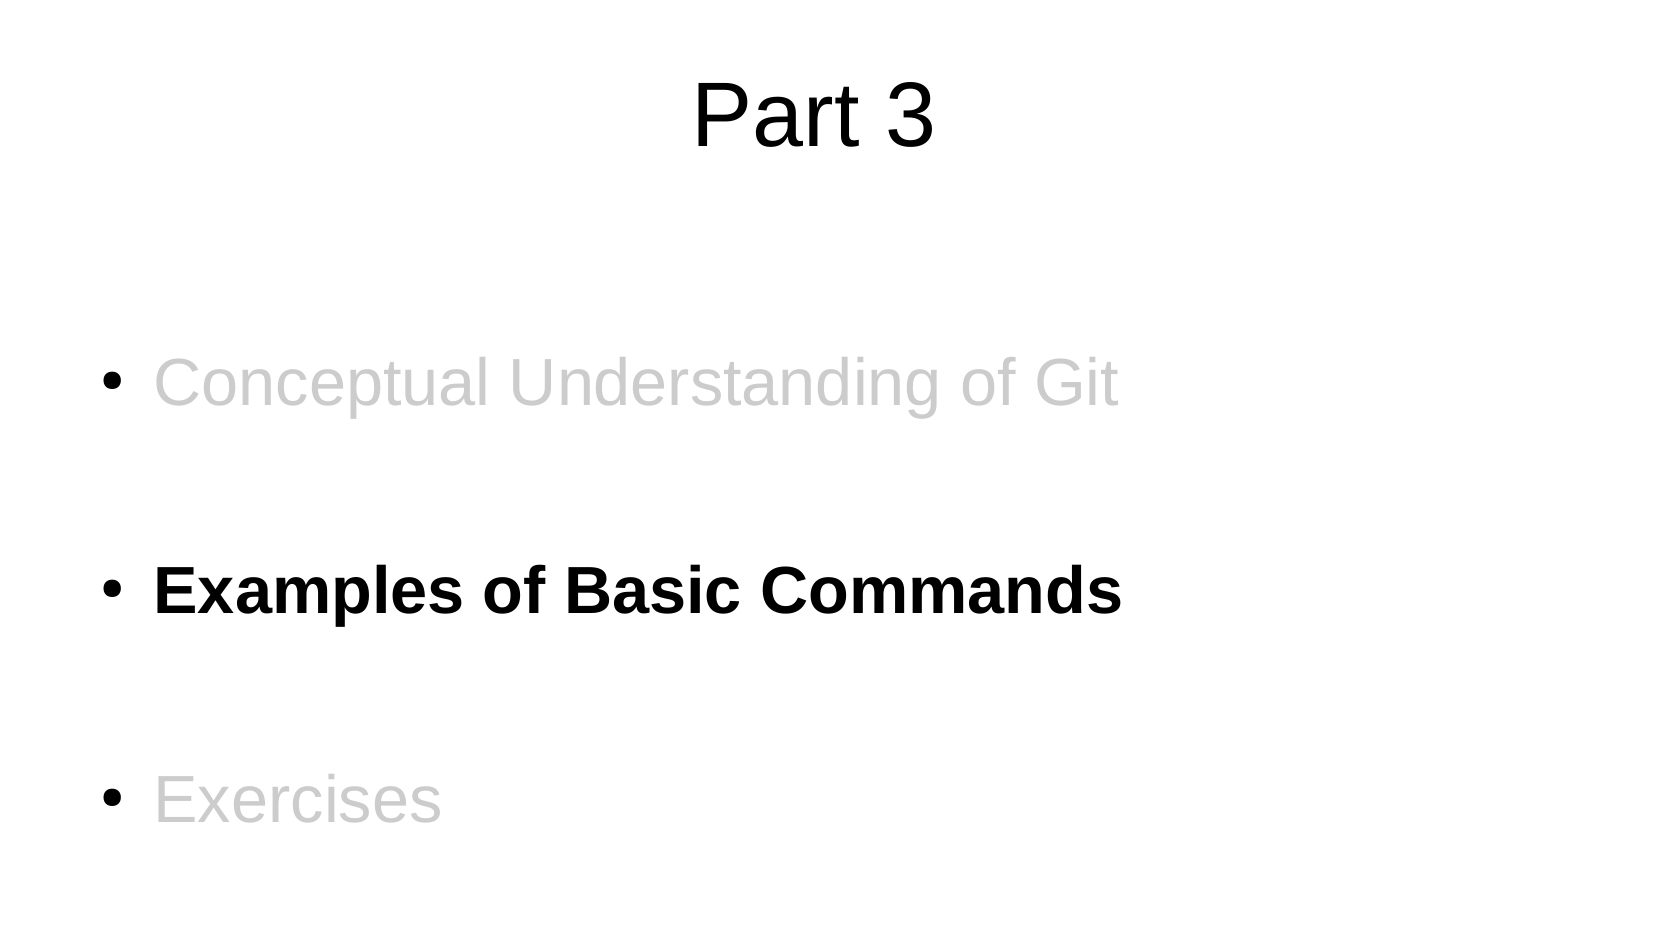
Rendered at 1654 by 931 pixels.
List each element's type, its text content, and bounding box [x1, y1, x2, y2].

title Part 3 [82, 37, 1571, 193]
list Conceptual Understanding of Git Examples of Basic Commands Exercises [82, 240, 1571, 856]
